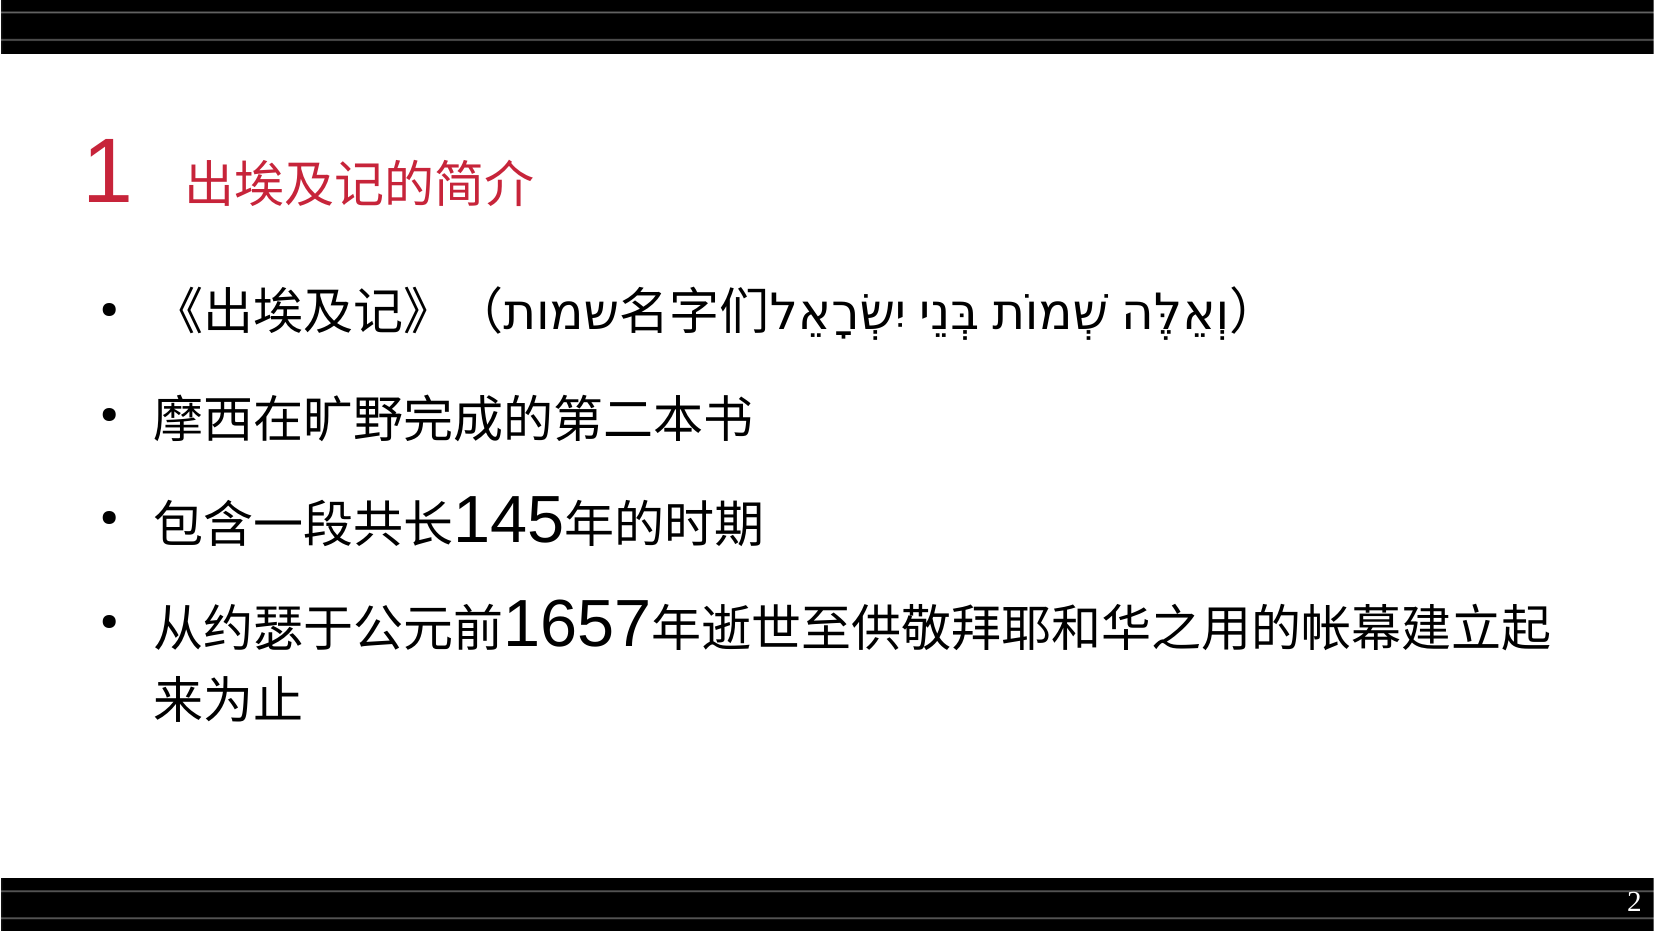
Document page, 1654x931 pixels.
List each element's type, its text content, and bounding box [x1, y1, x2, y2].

picture [1, 878, 1654, 931]
picture [1, 0, 1654, 54]
title 1 出埃及记的简介 [82, 92, 1571, 249]
list 《出埃及记》（שמות名字们וְאֵלֶּה שְׁמוֹת בְּנֵי יִשְׂרָאֵל） 摩西在旷野完成的第二本书 包含一段共长145年的时期 从约瑟于公元前1657年逝世至供敬拜耶和华之用的帐幕建立起来为止 [82, 271, 1571, 851]
